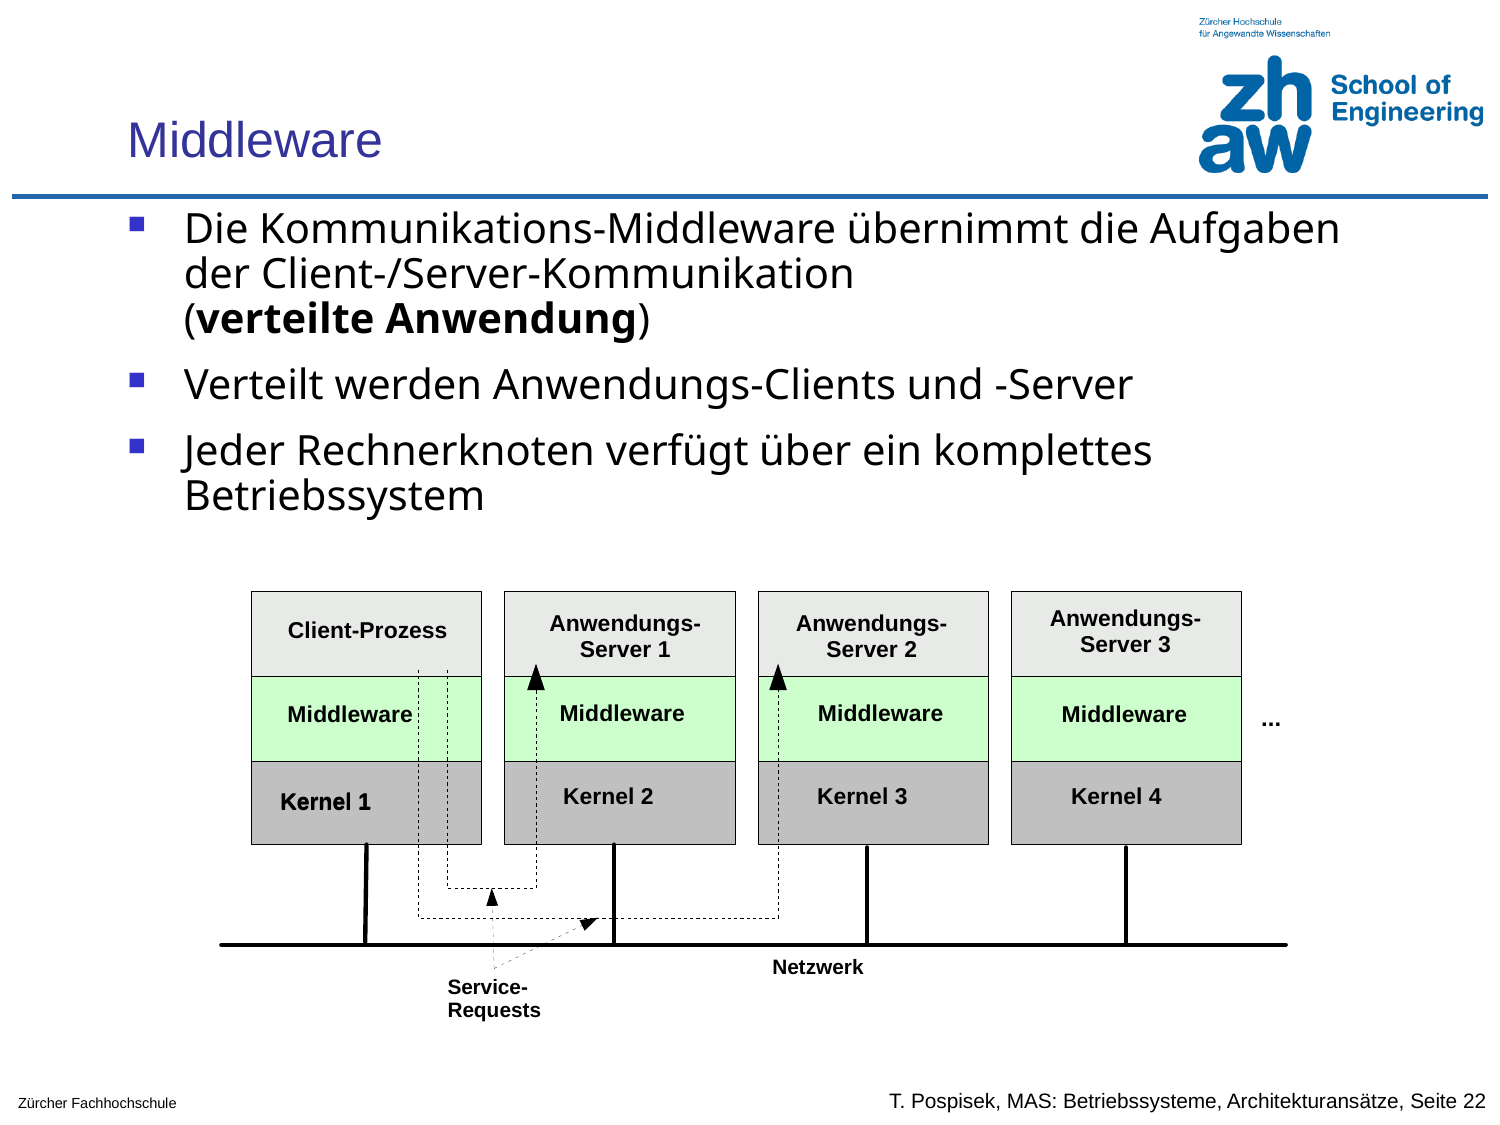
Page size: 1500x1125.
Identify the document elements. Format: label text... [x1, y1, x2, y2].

text_box [759, 592, 988, 676]
text_box [1012, 592, 1241, 676]
text_box [252, 762, 481, 844]
text_box [505, 762, 735, 844]
text_box [759, 762, 988, 844]
text_box [1012, 677, 1241, 761]
text_box Middleware [1046, 694, 1202, 735]
text_box Middleware [272, 694, 428, 735]
text_box [1012, 762, 1241, 844]
text_box Client-Prozess [273, 610, 463, 651]
text_box Middleware [803, 693, 959, 734]
text_box [252, 592, 481, 676]
picture [1199, 18, 1483, 173]
title Middleware [112, 50, 1391, 175]
text_box Anwendungs- Server 3 [1035, 598, 1217, 665]
text_box Middleware [544, 693, 700, 734]
text_box Netzwerk [757, 948, 879, 987]
text_box Kernel 4 [1056, 776, 1177, 818]
text_box Anwendungs- Server 1 [534, 603, 717, 670]
text_box [759, 677, 988, 761]
list Die Kommunikations-Middleware übernimmt die Aufgaben der Client-/Server-Kommunikation (verteilte Anwendung) Verteilt werden Anwendungs-Clients und -Server Jeder Rechnerknoten verfügt über ein komplettes Betriebssystem [112, 200, 1363, 463]
text_box [252, 677, 481, 761]
text_box Kernel 1 [265, 781, 387, 823]
text_box Anwendungs- Server 2 [781, 603, 963, 670]
text_box ... [1261, 705, 1282, 733]
text_box Service- Requests [432, 968, 556, 1030]
text_box Kernel 3 [802, 776, 923, 818]
text_box Kernel 2 [548, 776, 669, 818]
text_box [505, 592, 735, 676]
text_box [505, 677, 735, 761]
